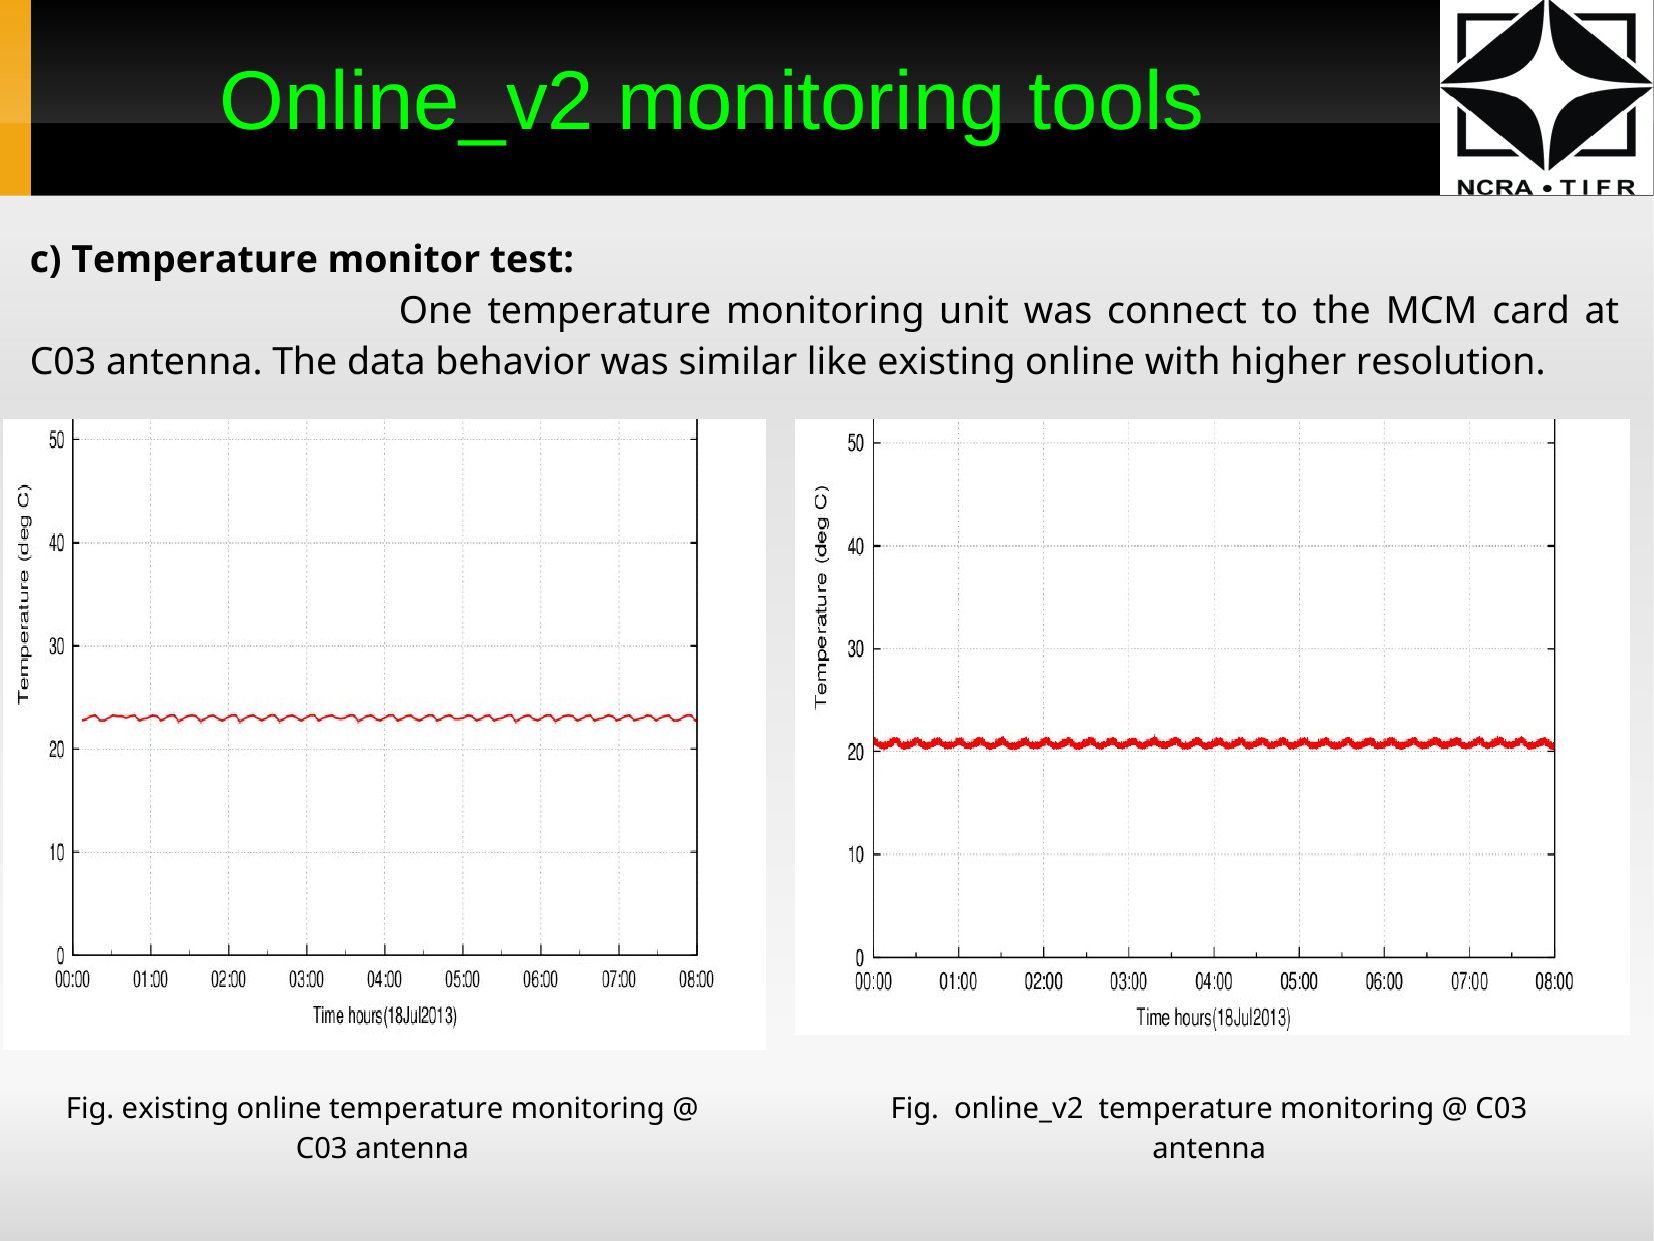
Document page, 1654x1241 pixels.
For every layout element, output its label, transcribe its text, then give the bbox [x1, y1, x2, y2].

picture [795, 419, 1630, 1036]
text_box Fig. online_v2 temperature monitoring @ C03 antenna [856, 1080, 1562, 1171]
text_box Fig. existing online temperature monitoring @ C03 antenna [30, 1080, 736, 1171]
picture [0, 0, 1654, 225]
text_box c) Temperature monitor test: One temperature monitoring unit was connect to the MCM card at C03 antenna. The data behavior was similar like existing online with higher resolution. [15, 225, 1636, 390]
picture [3, 419, 766, 1051]
text_box Online_v2 monitoring tools [0, 46, 1426, 155]
list [0, 225, 1654, 1241]
